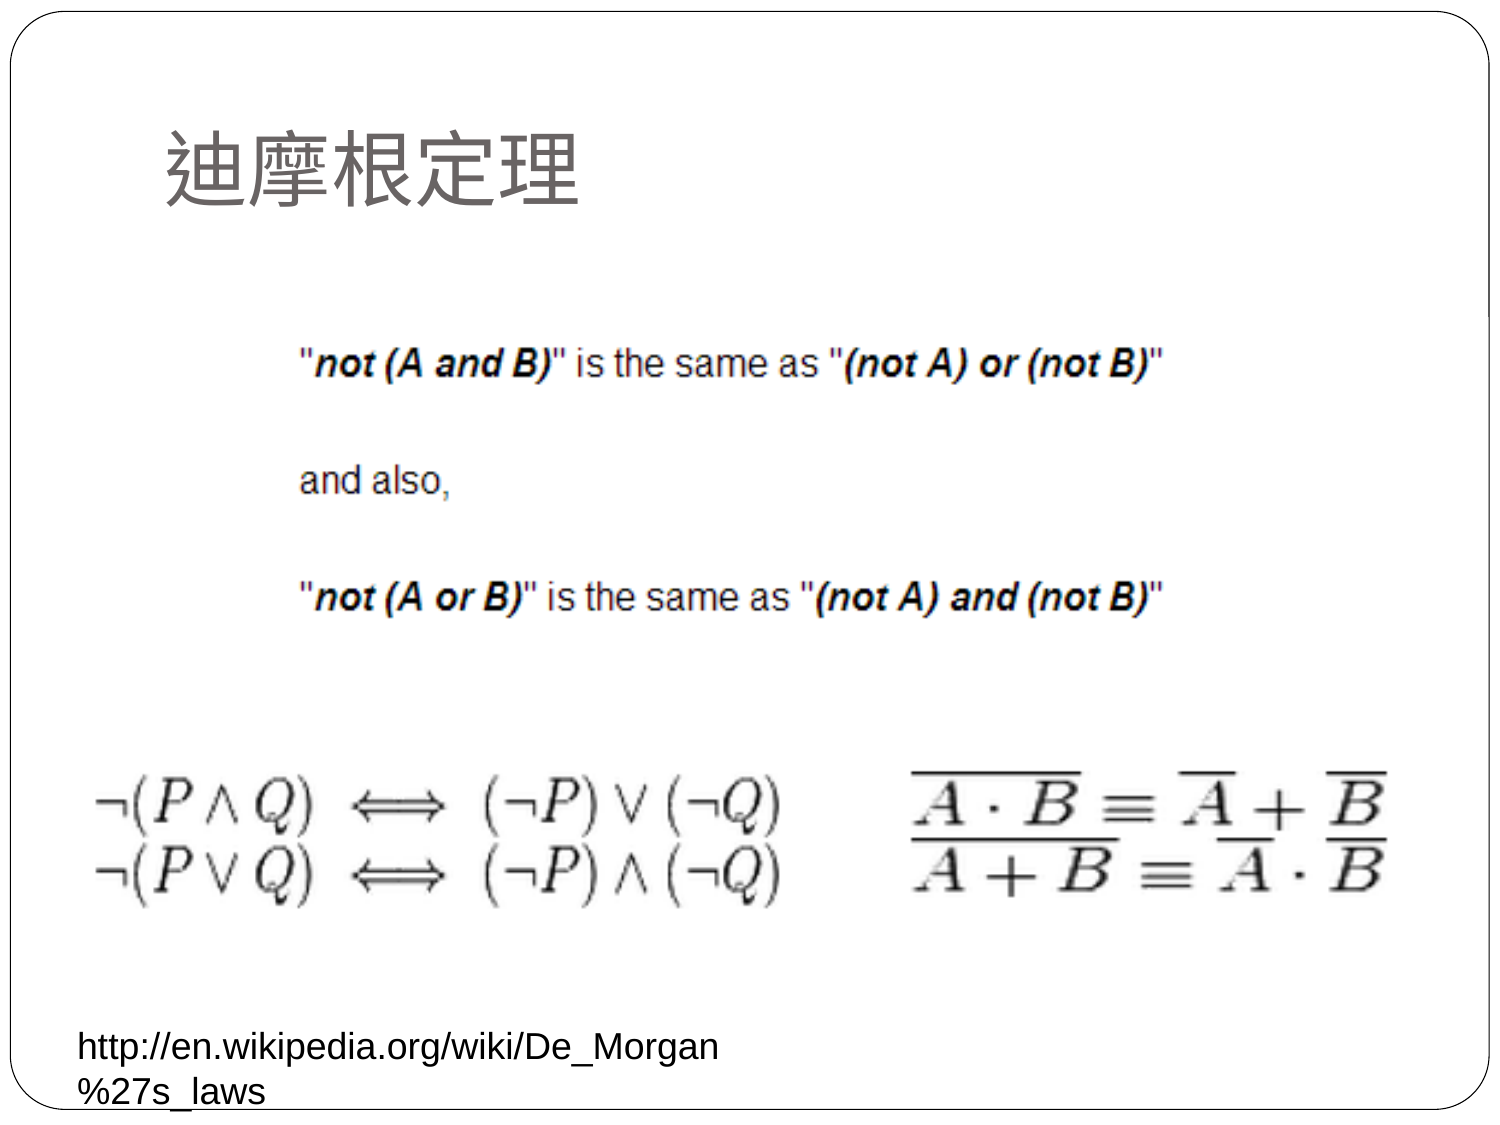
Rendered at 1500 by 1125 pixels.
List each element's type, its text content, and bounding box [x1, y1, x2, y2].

picture [879, 755, 1418, 910]
title 迪摩根定理 [150, 9, 1426, 233]
text_box http://en.wikipedia.org/wiki/De_Morgan%27s_laws [62, 1014, 922, 1075]
picture [81, 755, 804, 934]
picture [165, 307, 1217, 638]
